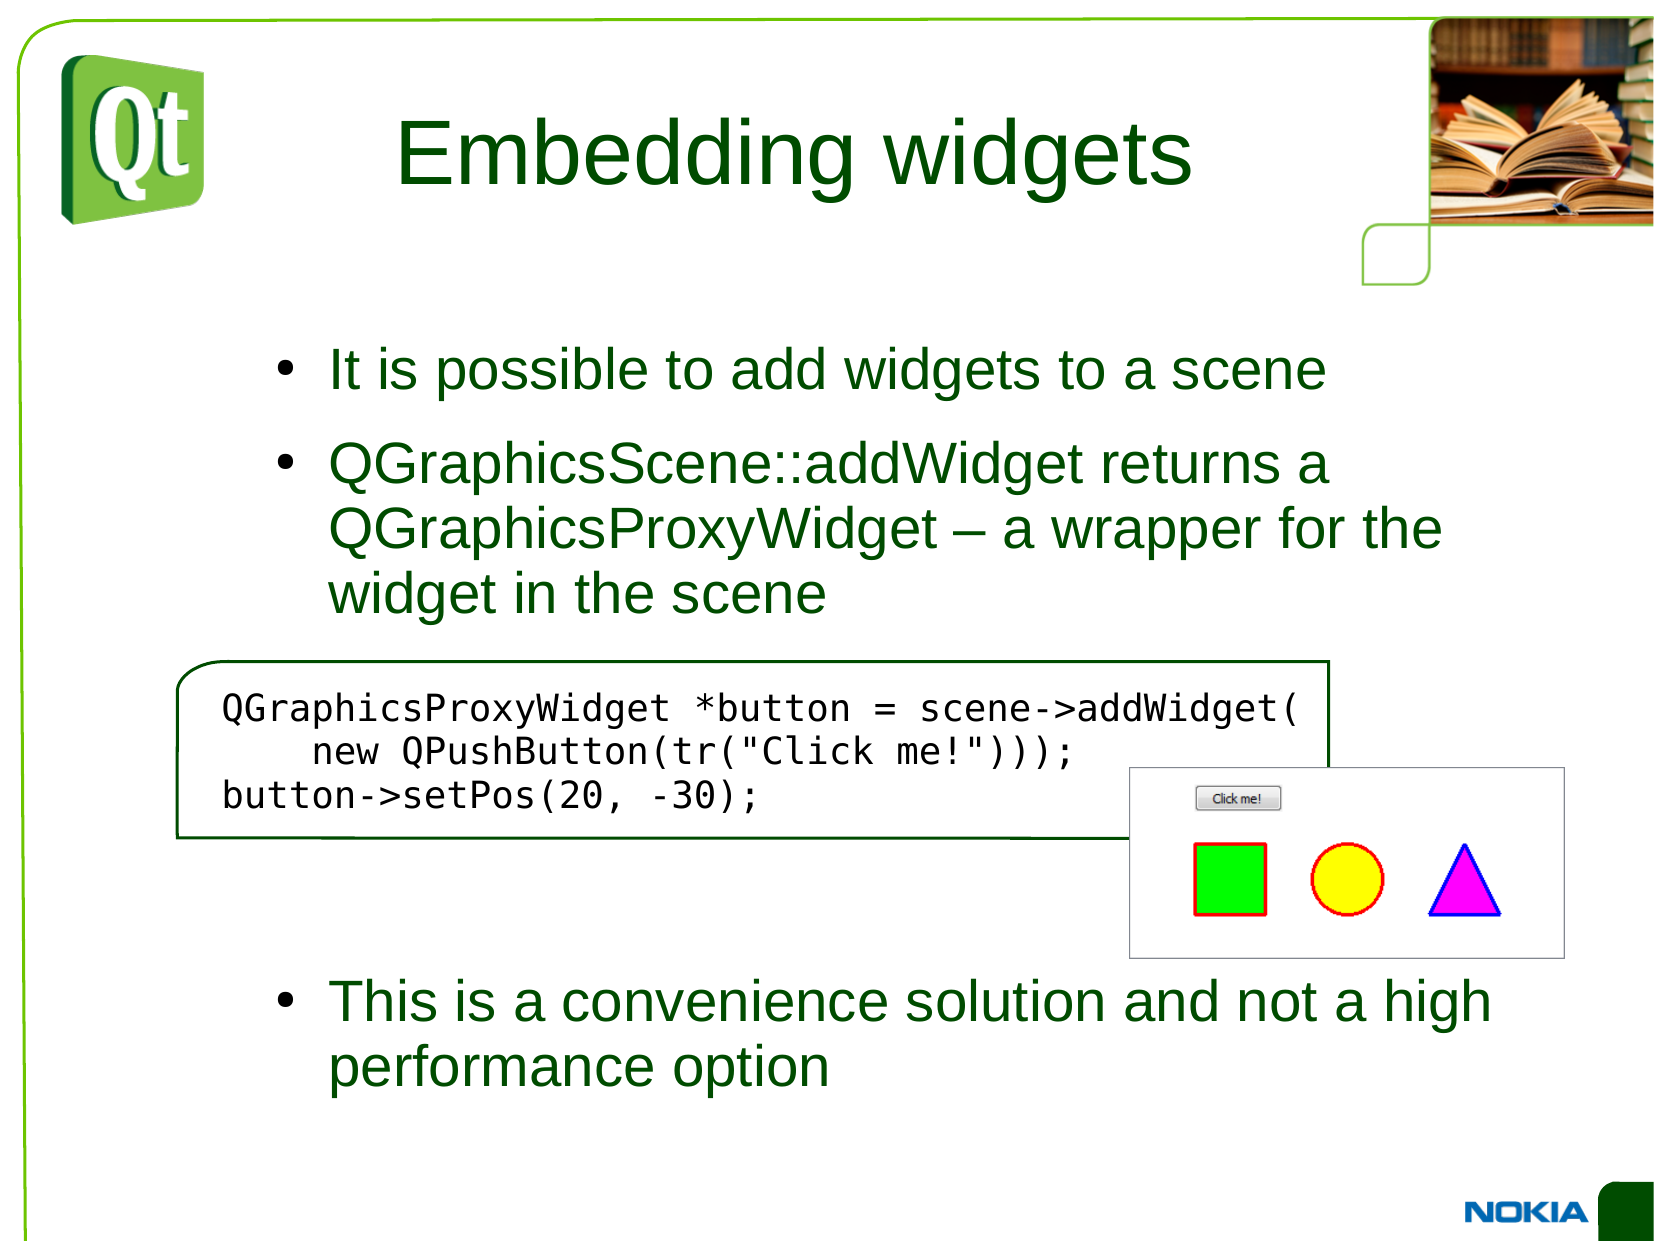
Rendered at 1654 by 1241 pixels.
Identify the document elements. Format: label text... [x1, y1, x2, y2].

list It is possible to add widgets to a scene QGraphicsScene::addWidget returns a QGraphicsProxyWidget – a wrapper for the widget in the scene This is a convenience solution and not a high performance option [257, 825, 1577, 1098]
picture [1465, 1201, 1589, 1223]
picture [61, 55, 204, 225]
picture [1129, 825, 1565, 959]
picture [1338, 5, 1654, 306]
title Embedding widgets [257, 56, 1333, 250]
text_box QGraphicsProxyWidget *button = scene->addWidget( new QPushButton(tr("Click me!"))); button->setPos(20, -30); [206, 679, 1654, 825]
list It is possible to add widgets to a scene QGraphicsScene::addWidget returns a QGraphicsProxyWidget – a wrapper for the widget in the scene This is a convenience solution and not a high performance option [257, 336, 1577, 679]
